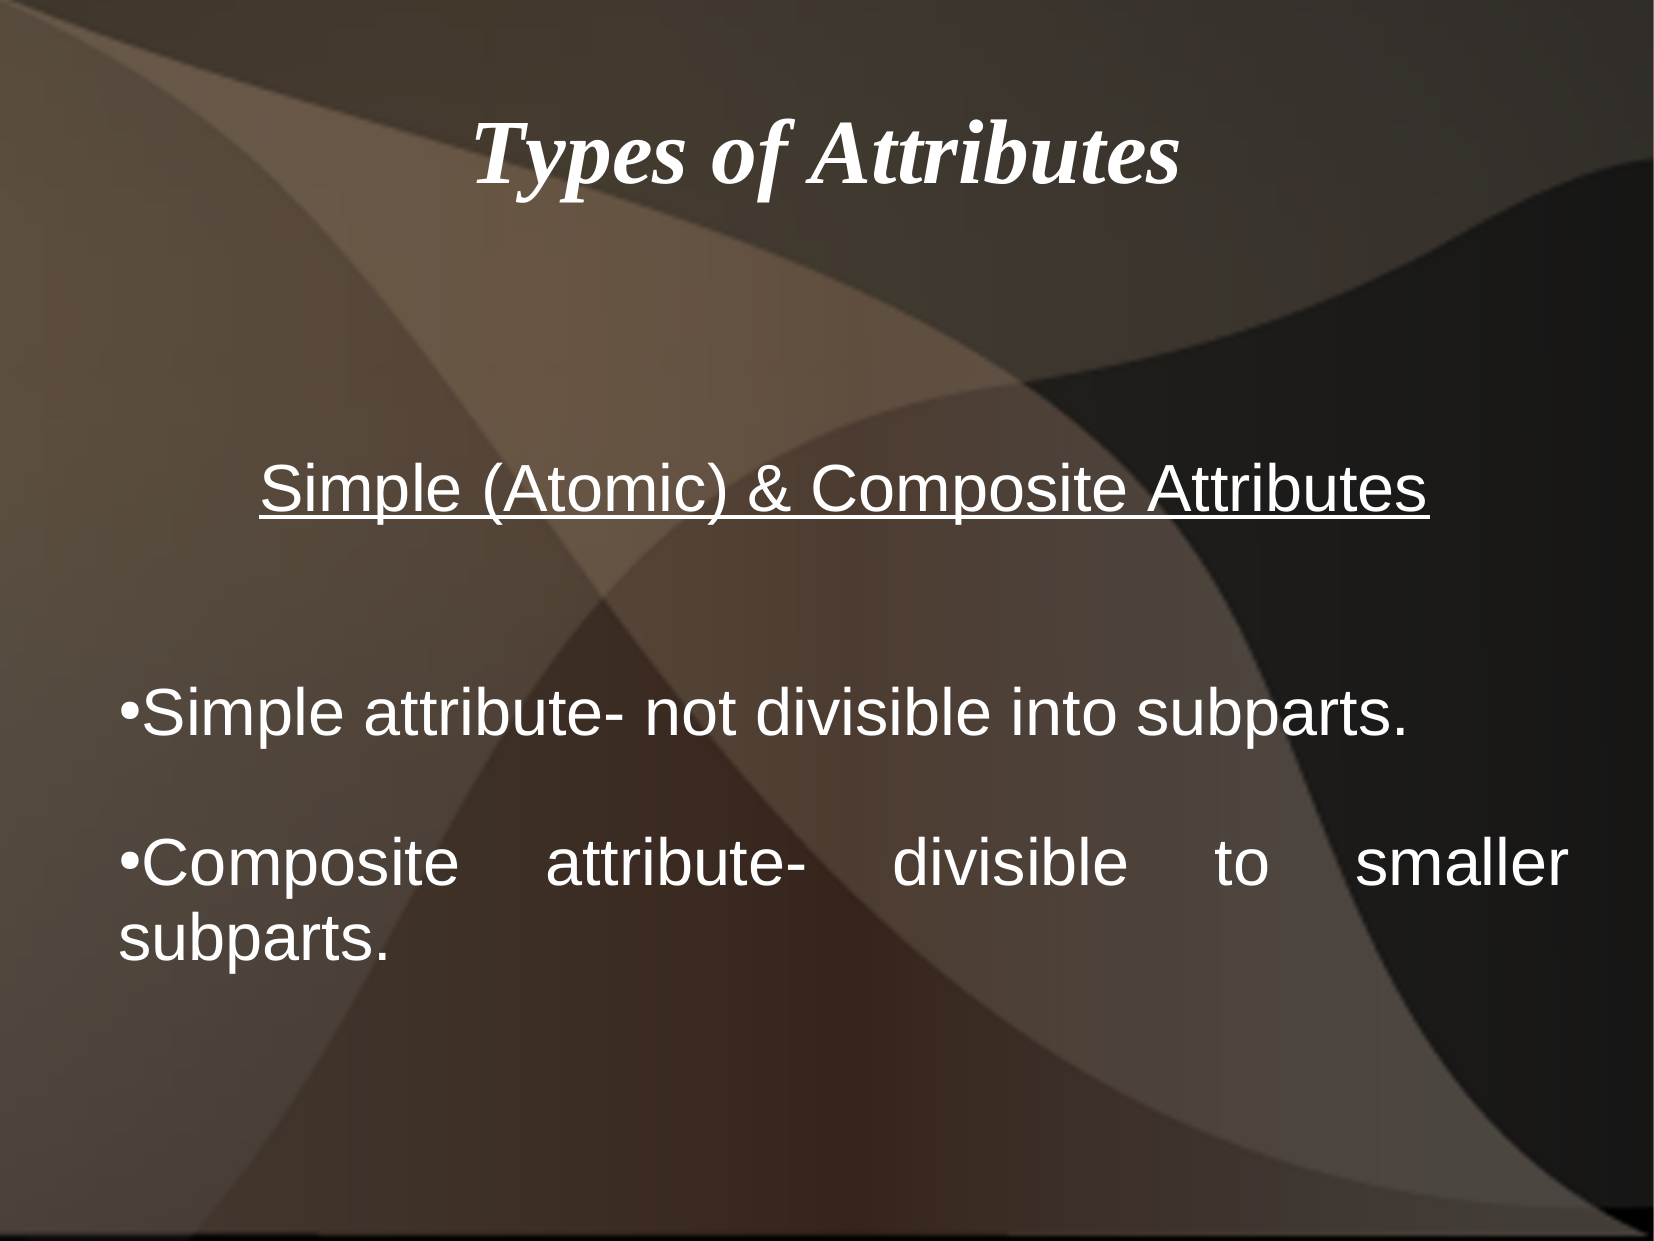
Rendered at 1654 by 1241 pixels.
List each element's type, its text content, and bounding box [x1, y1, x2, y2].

subtitle Simple (Atomic) & Composite Attributes Simple attribute- not divisible into subparts. Composite attribute- divisible to smaller subparts. [118, 450, 1571, 975]
picture [0, 0, 1654, 1241]
title Types of Attributes [82, 49, 1571, 257]
